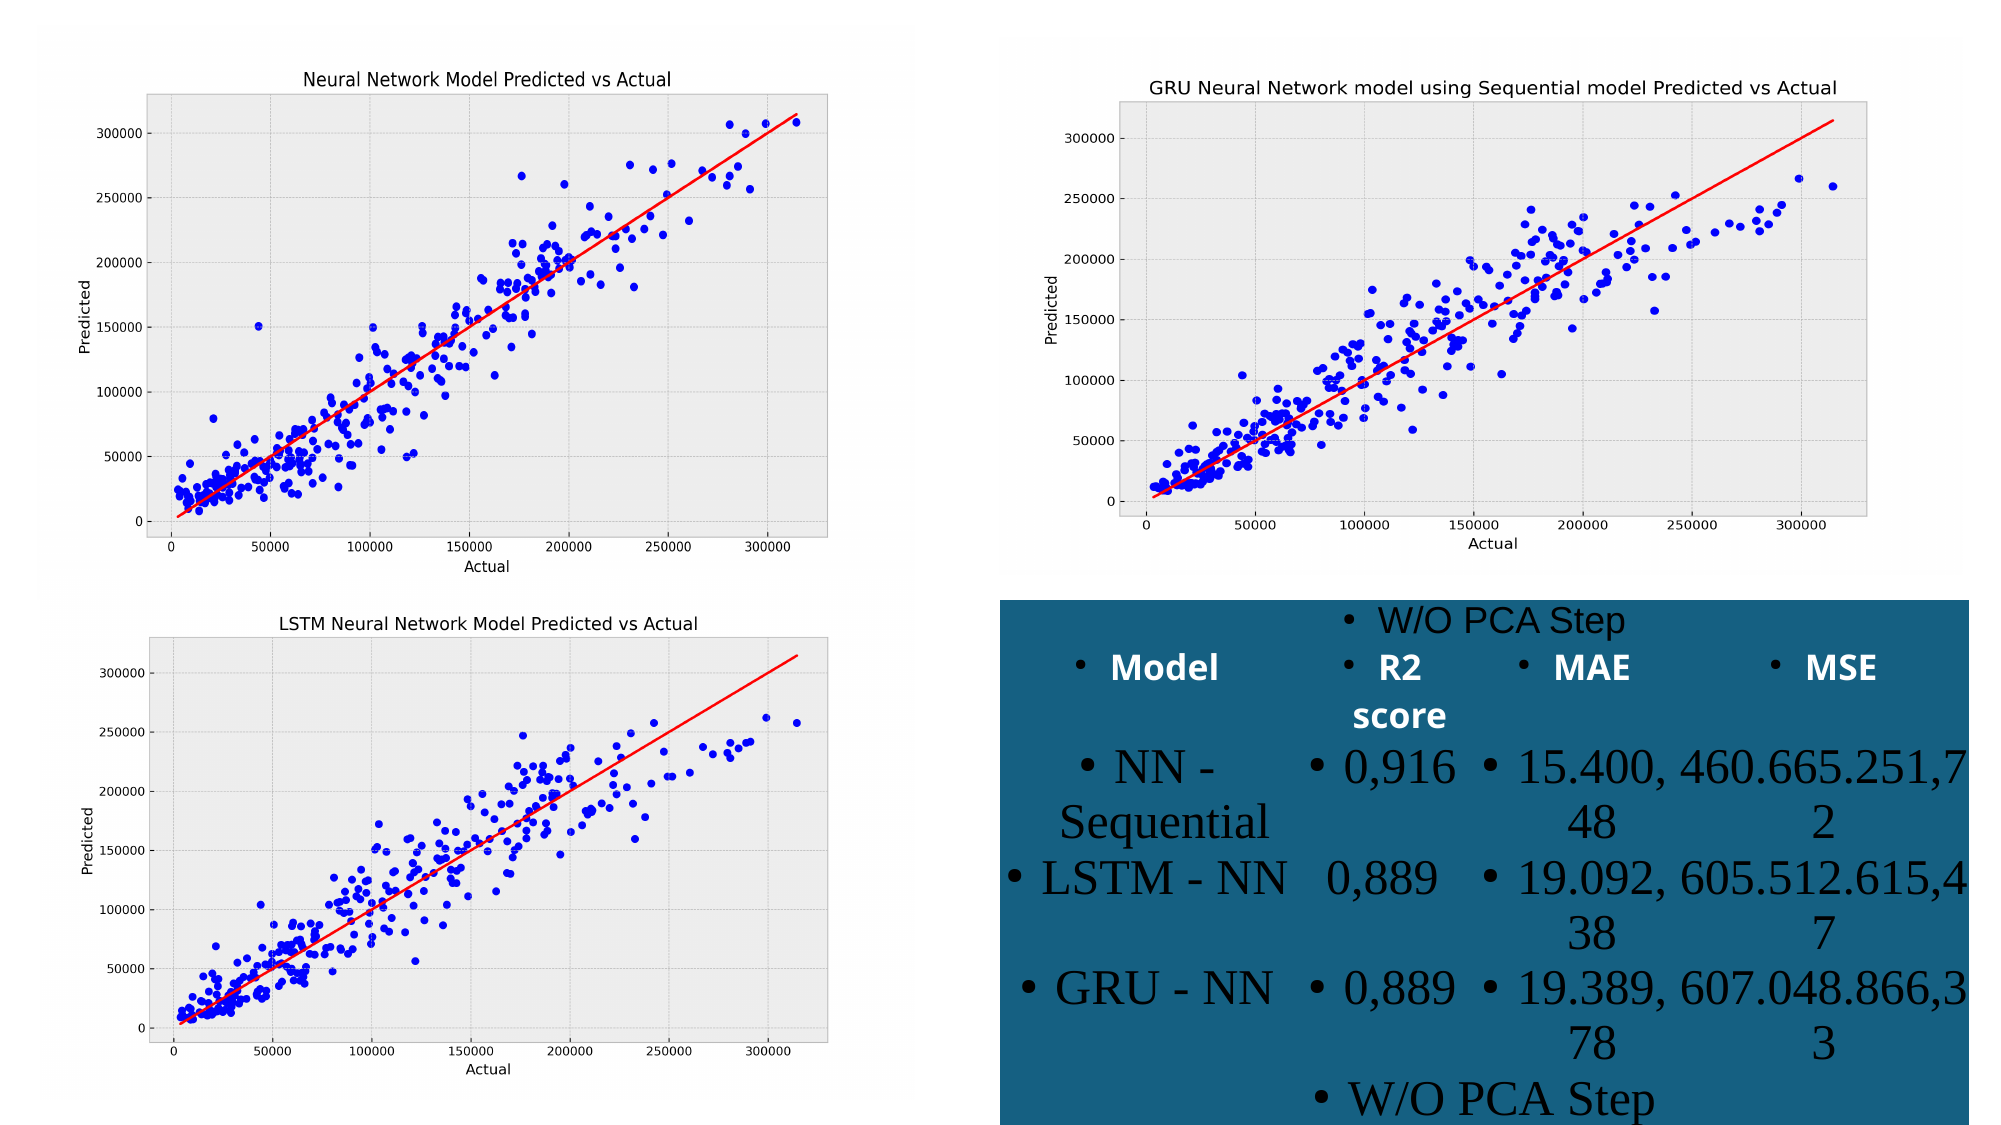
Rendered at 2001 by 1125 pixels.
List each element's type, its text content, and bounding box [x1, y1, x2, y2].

table_cell 19.389,78 [1470, 960, 1678, 1071]
table_cell LSTM - NN [1000, 850, 1294, 960]
picture [999, 37, 1963, 576]
table_cell 19.092,38 [1470, 850, 1678, 960]
table_cell 605.512.615,47 [1678, 850, 1969, 960]
table_cell NN - Sequential [1000, 739, 1294, 850]
table_cell 0,916 [1294, 739, 1470, 850]
table_cell 15.400,48 [1470, 739, 1678, 850]
table_cell R2 score [1294, 642, 1470, 739]
table_header W/O PCA Step [1000, 600, 1969, 642]
table_cell Model [1000, 642, 1294, 739]
table_cell 607.048.866,33 [1678, 960, 1969, 1071]
table_cell W/O PCA Step [1000, 1071, 1969, 1125]
table_cell 460.665.251,72 [1678, 739, 1969, 850]
table_cell MSE [1678, 642, 1969, 739]
picture [37, 25, 915, 1100]
table_cell MAE [1470, 642, 1678, 739]
table_cell 0,889 [1294, 850, 1470, 960]
table_cell 0,889 [1294, 960, 1470, 1071]
table_cell GRU - NN [1000, 960, 1294, 1071]
